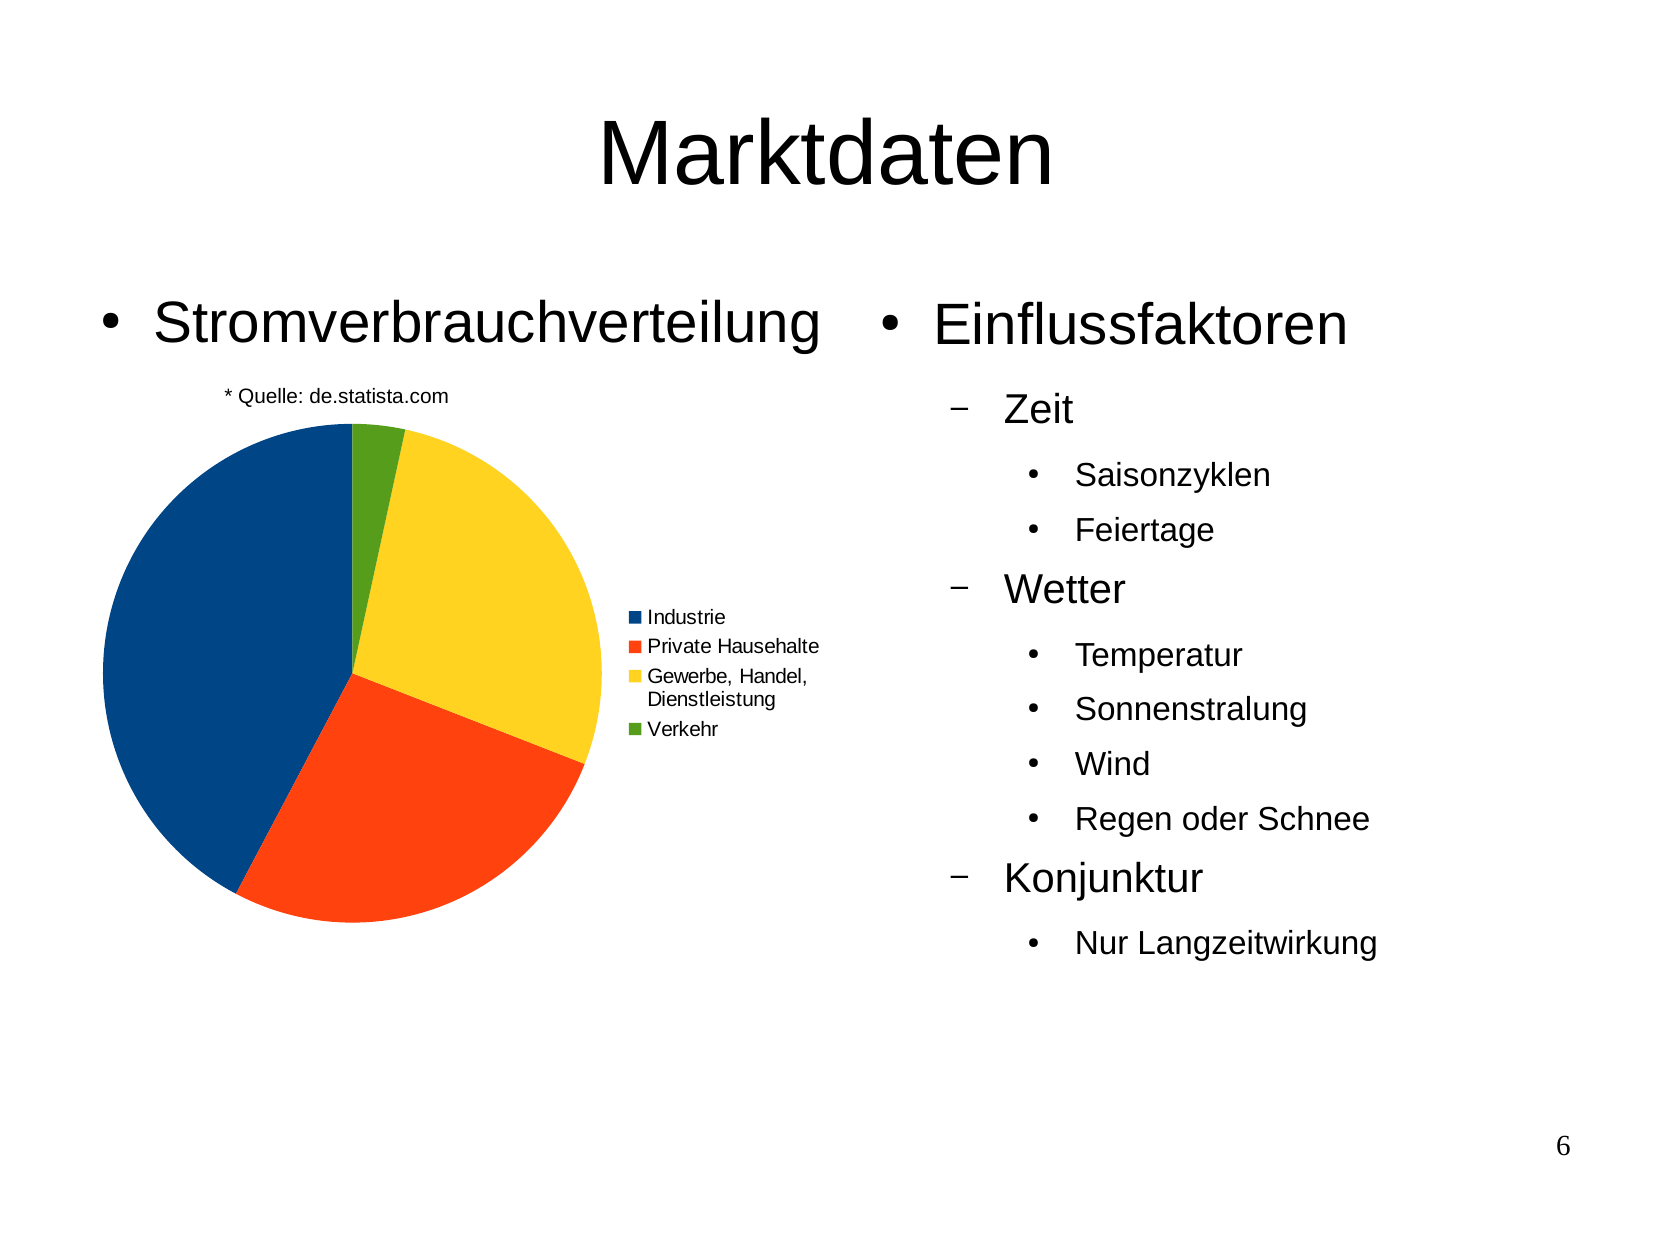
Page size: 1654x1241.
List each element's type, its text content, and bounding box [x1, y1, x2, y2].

chart [82, 413, 839, 934]
title Marktdaten [82, 49, 1571, 257]
list Einflussfaktoren Zeit Saisonzyklen Feiertage Wetter Temperatur Sonnenstralung Wind Regen oder Schnee Konjunktur Nur Langzeitwirkung [862, 291, 1575, 1111]
list Stromverbrauchverteilung * Quelle: de.statista.com [82, 290, 910, 1109]
